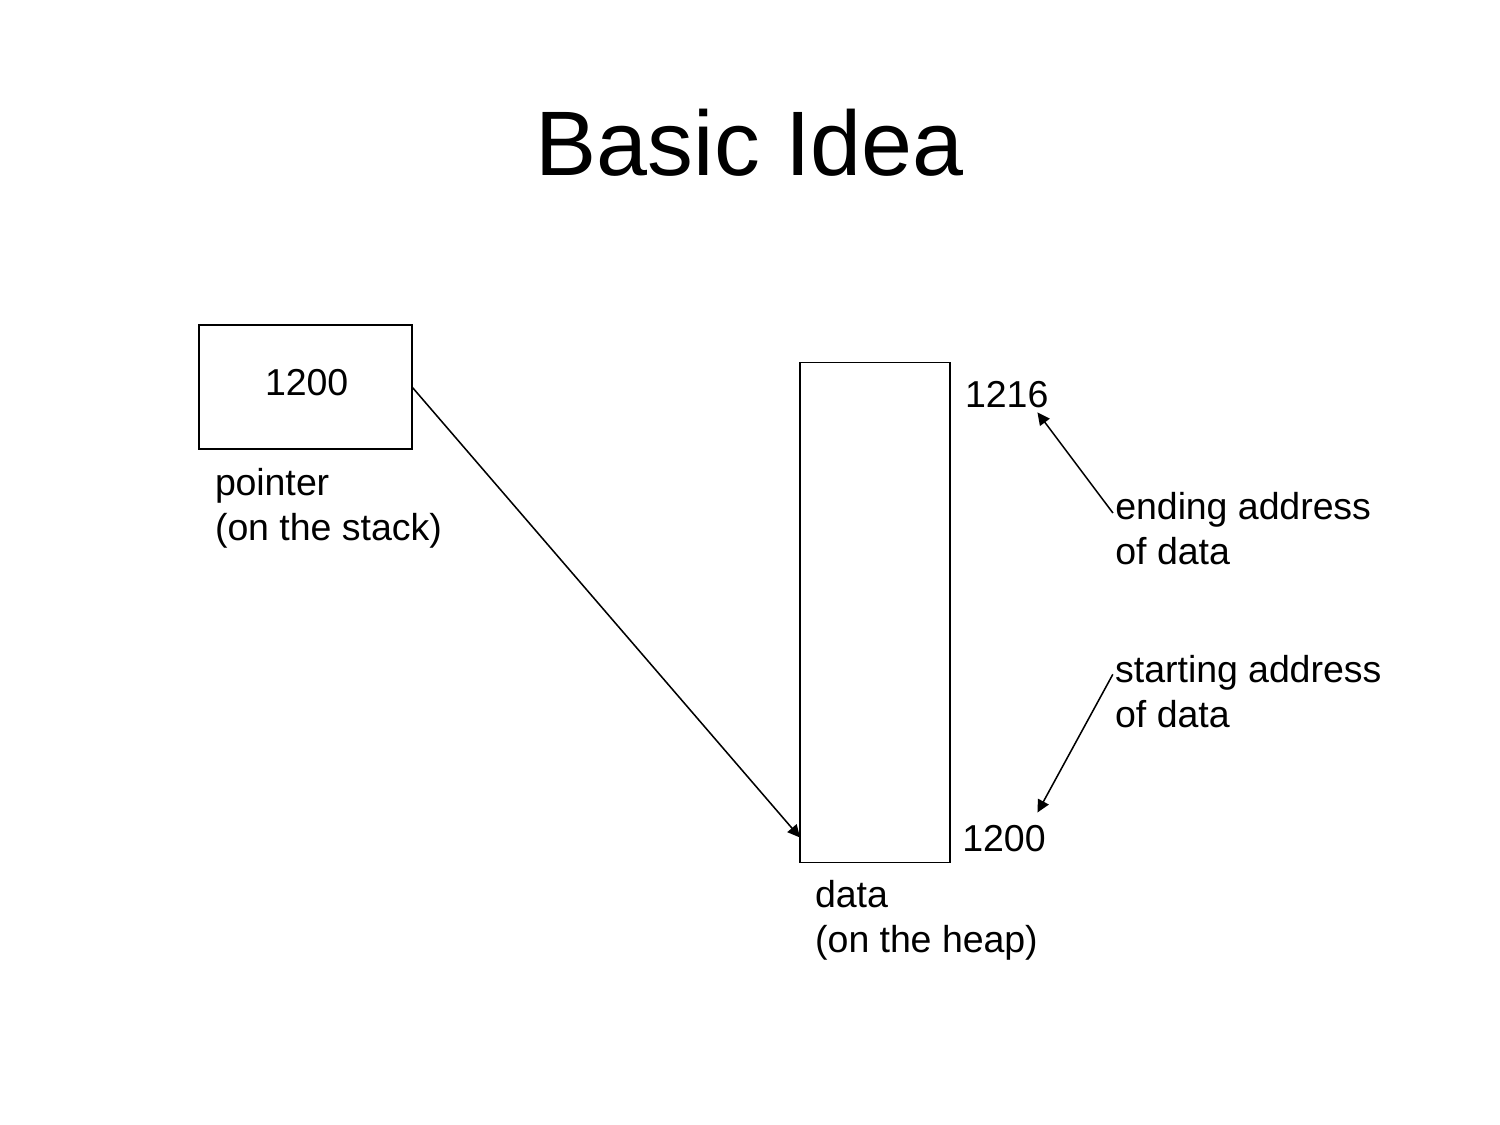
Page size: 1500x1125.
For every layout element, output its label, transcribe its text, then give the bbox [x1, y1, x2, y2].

text_box ending address of data [1100, 474, 1386, 581]
text_box pointer (on the stack) [200, 449, 458, 556]
text_box data (on the heap) [800, 862, 1053, 968]
text_box 1200 [947, 805, 1061, 867]
text_box 1216 [950, 362, 1064, 423]
title Basic Idea [75, 45, 1426, 233]
text_box 1200 [250, 349, 364, 411]
text_box starting address of data [1100, 637, 1397, 743]
